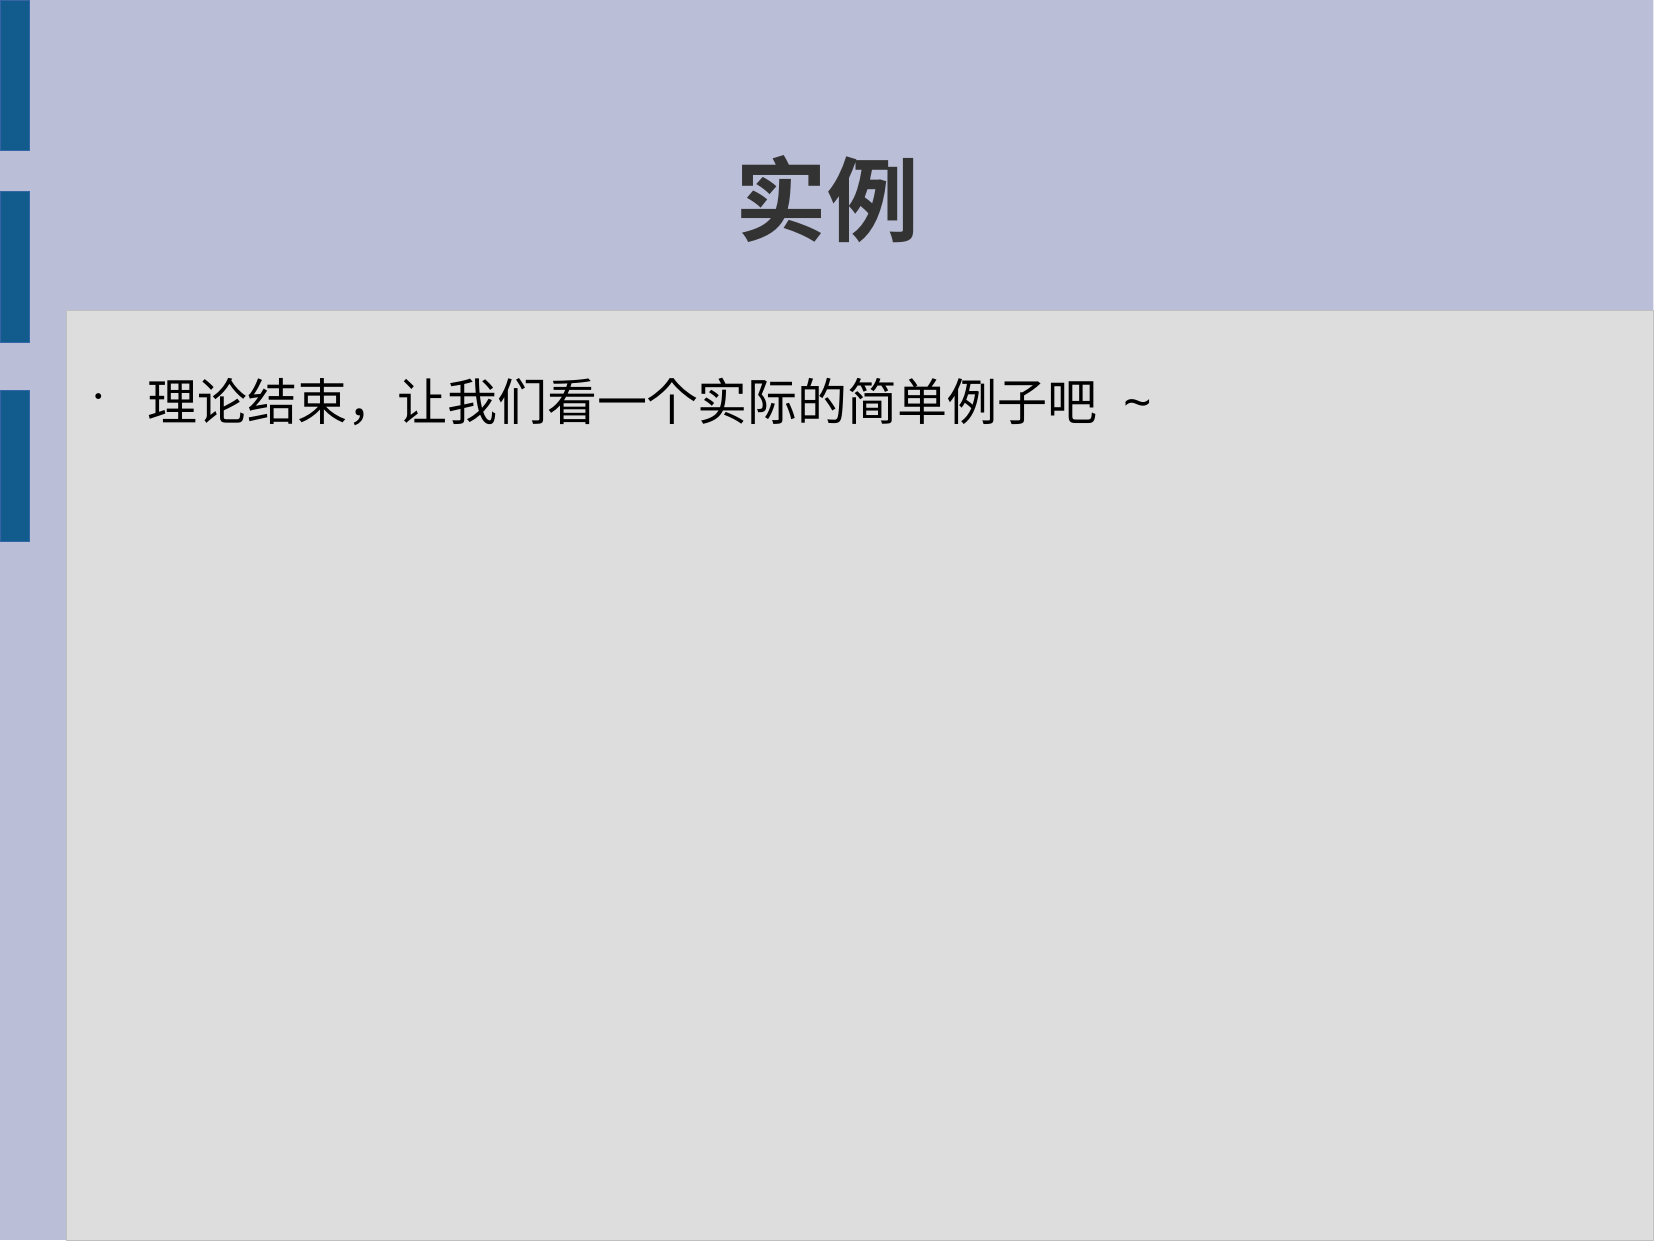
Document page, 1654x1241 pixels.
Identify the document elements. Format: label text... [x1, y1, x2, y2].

list 理论结束，让我们看一个实际的简单例子吧 ~ [76, 362, 1565, 1182]
title 实例 [121, 91, 1534, 299]
